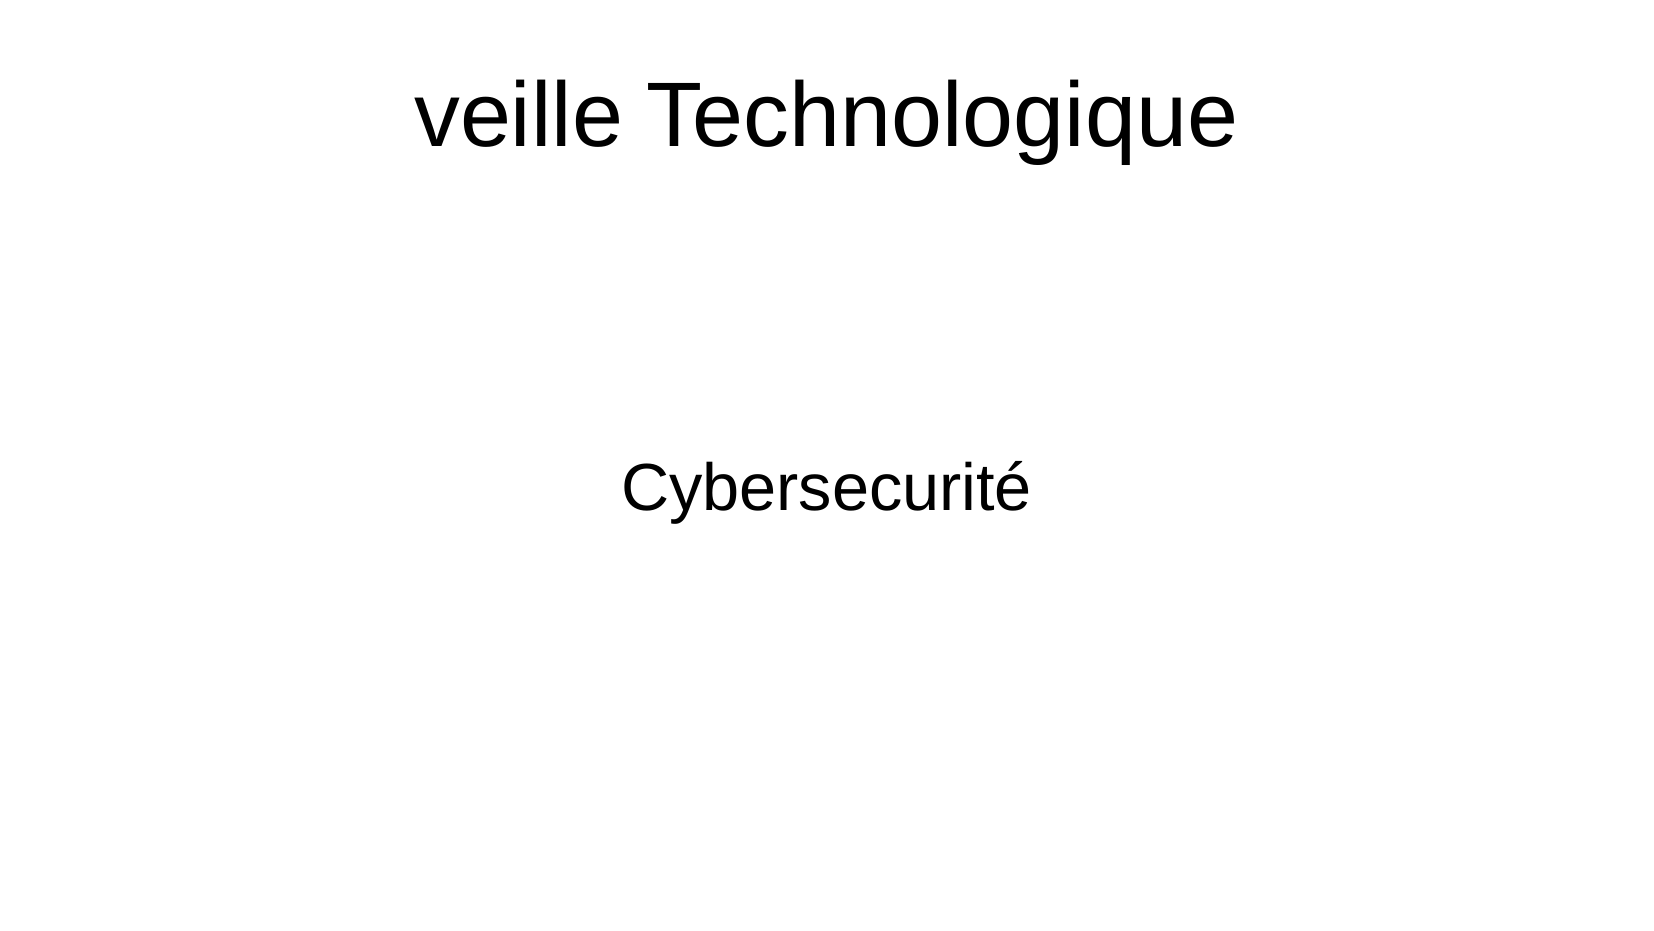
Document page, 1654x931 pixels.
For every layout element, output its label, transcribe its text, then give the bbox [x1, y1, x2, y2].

title veille Technologique [82, 37, 1571, 193]
subtitle Cybersecurité [82, 217, 1571, 758]
